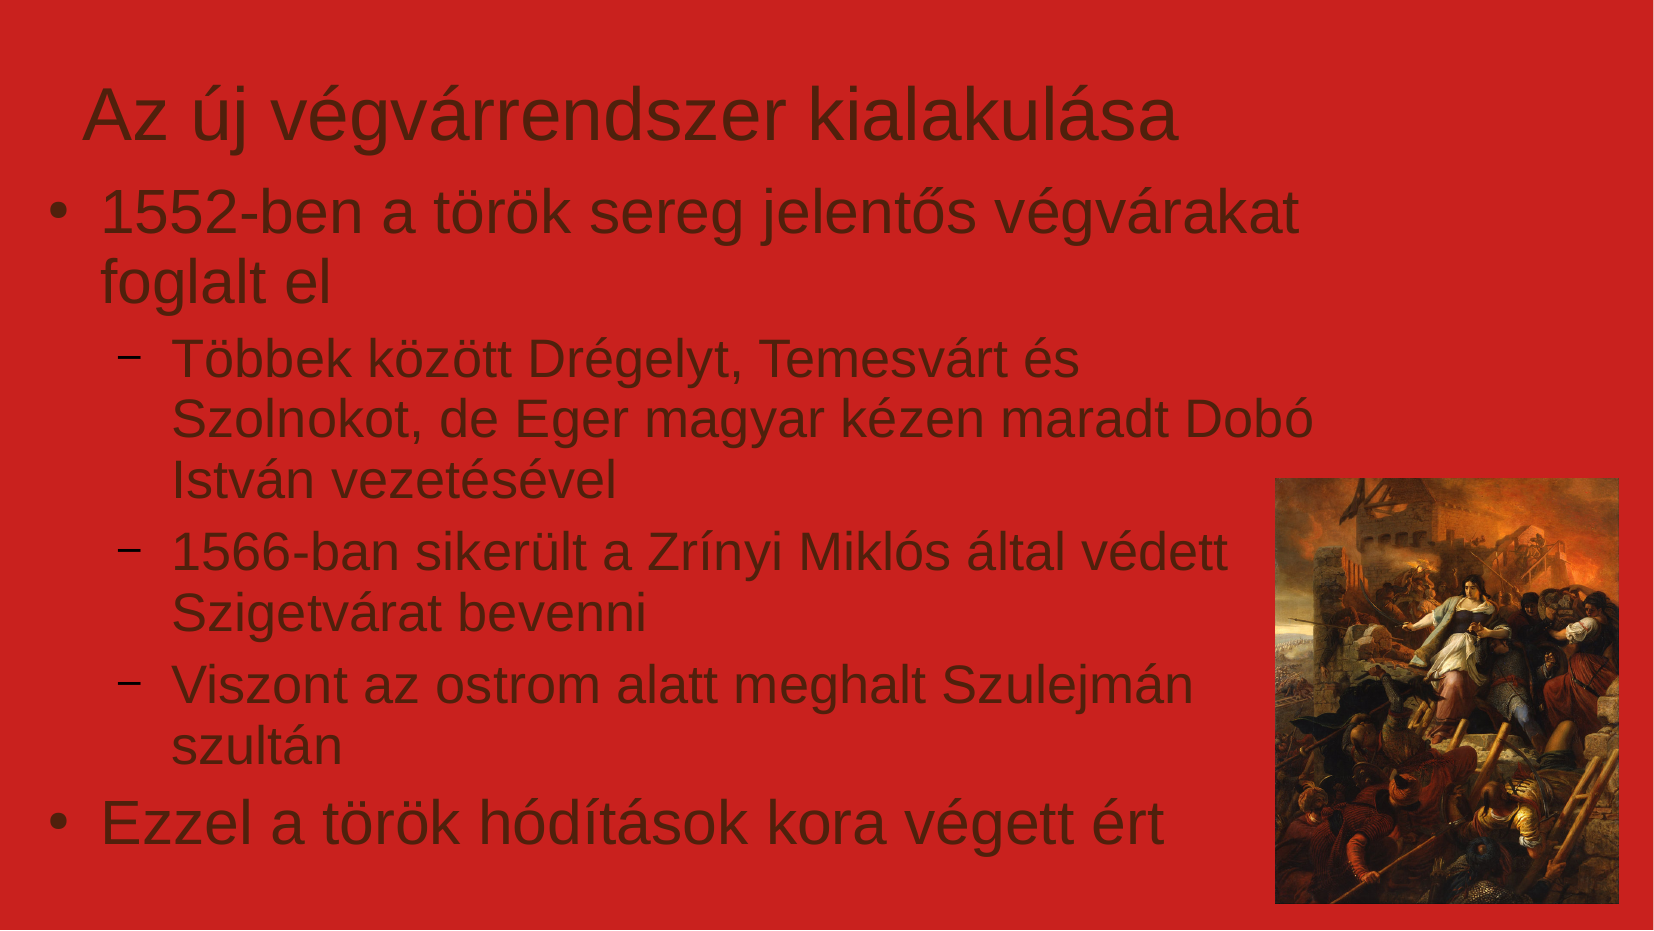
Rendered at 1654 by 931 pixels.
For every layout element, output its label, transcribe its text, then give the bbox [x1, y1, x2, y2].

title Az új végvárrendszer kialakulása [82, 37, 1571, 193]
picture [1275, 478, 1619, 904]
list 1552-ben a török sereg jelentős végvárakat foglalt el Többek között Drégelyt, Temesvárt és Szolnokot, de Eger magyar kézen maradt Dobó István vezetésével 1566-ban sikerült a Zrínyi Miklós által védett Szigetvárat bevenni Viszont az ostrom alatt meghalt Szulejmán szultán Ezzel a török hódítások kora végett ért [29, 177, 1329, 886]
